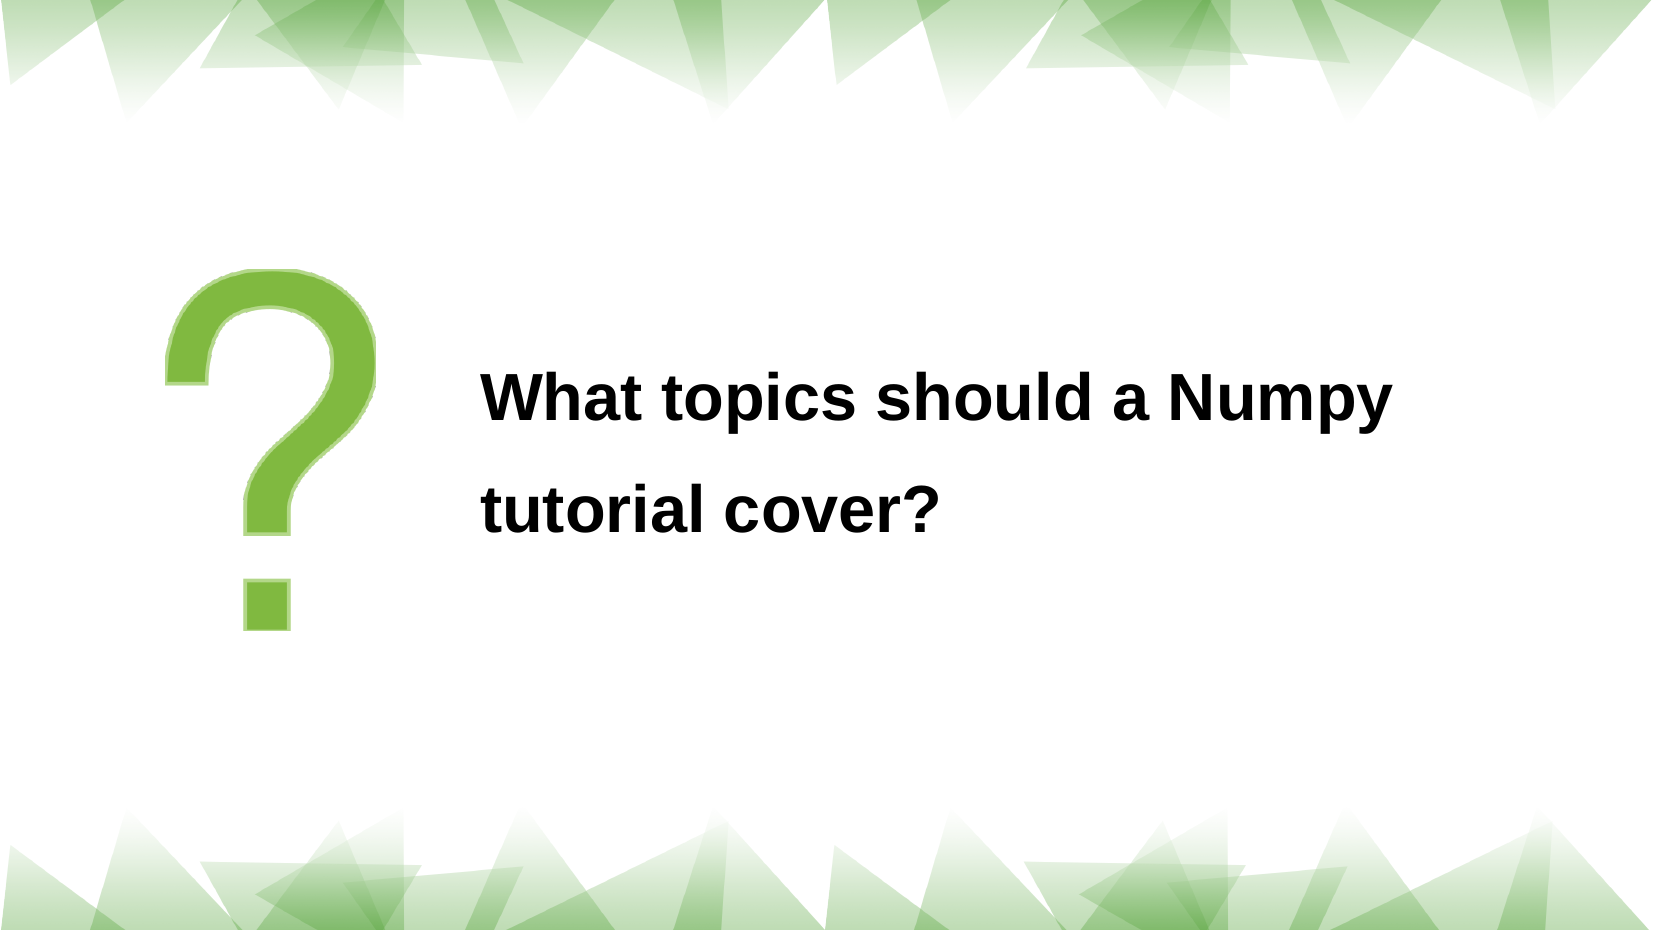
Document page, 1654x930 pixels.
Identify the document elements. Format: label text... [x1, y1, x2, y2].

picture [0, 802, 1651, 930]
picture [0, 0, 1653, 128]
picture [165, 269, 376, 631]
title What topics should a Numpy tutorial cover? [480, 194, 1576, 676]
